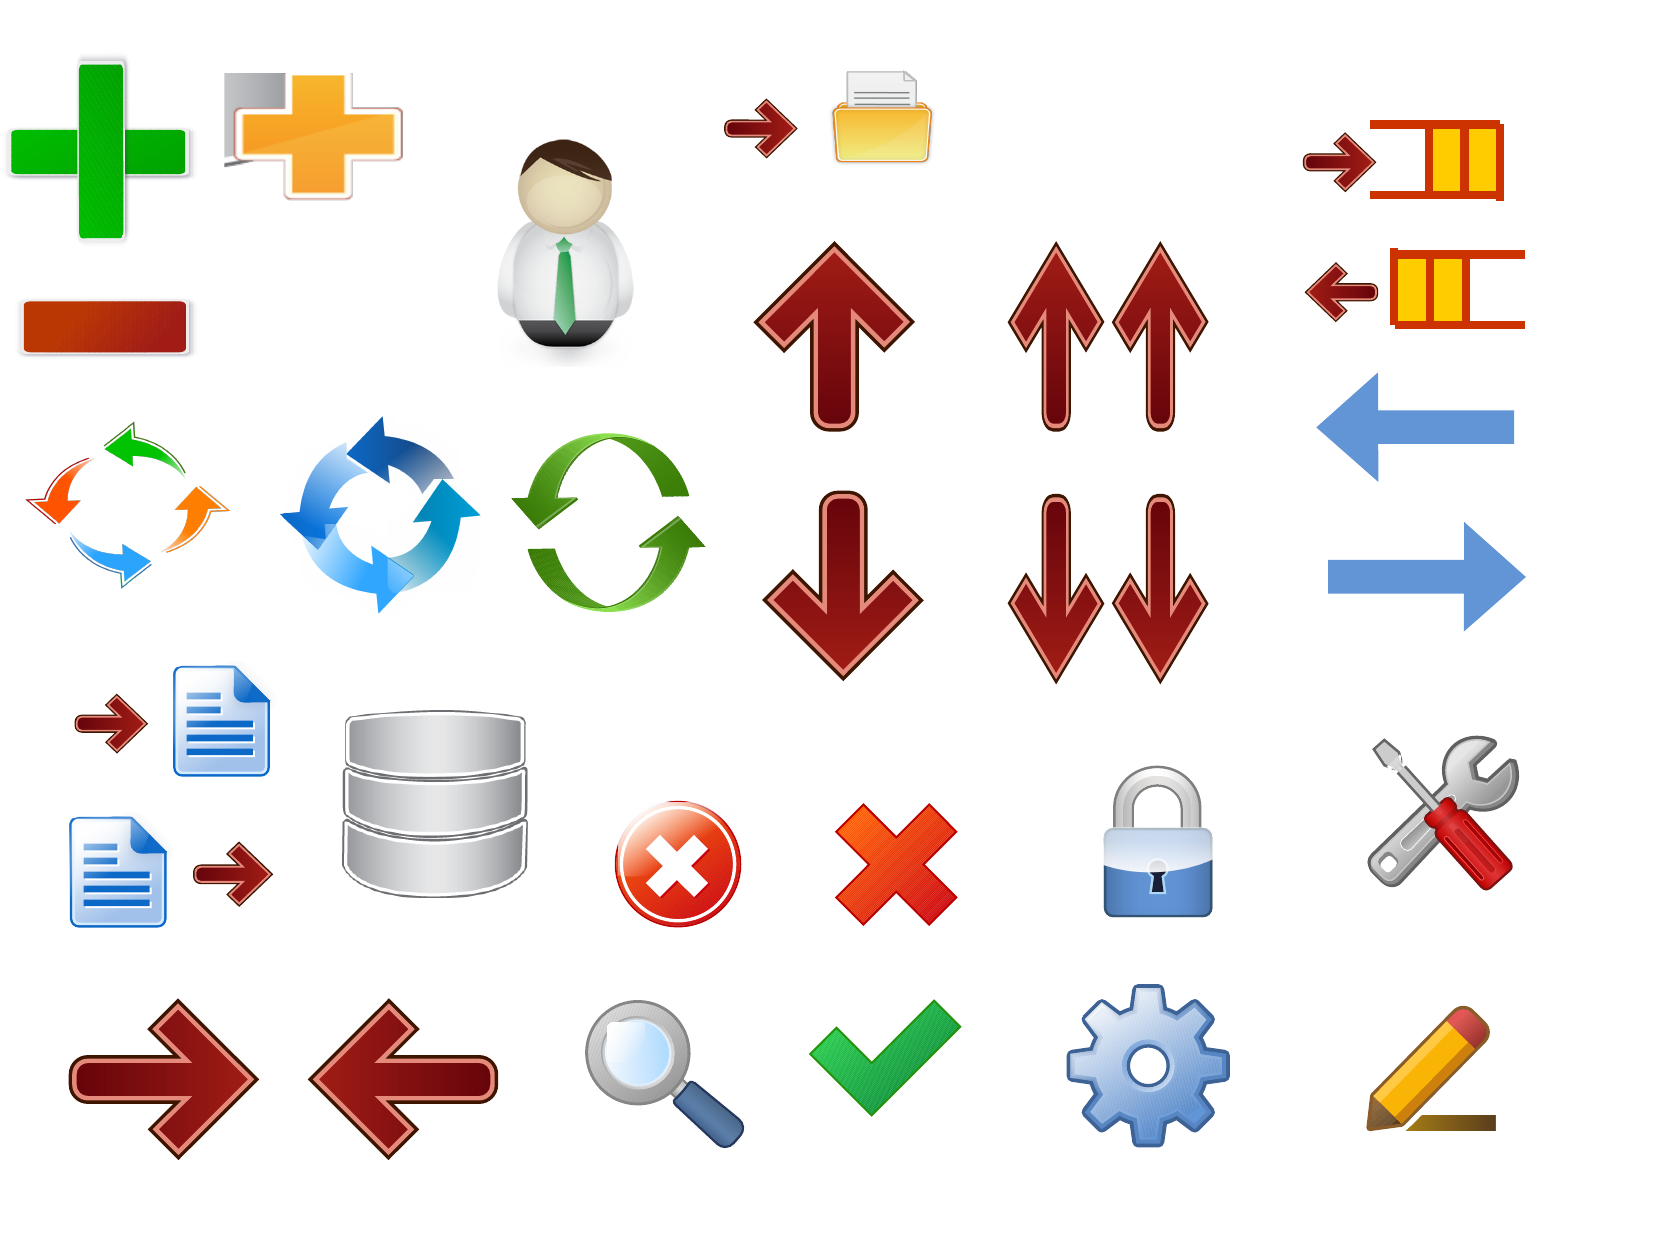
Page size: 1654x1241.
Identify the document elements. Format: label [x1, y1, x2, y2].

picture [342, 710, 528, 898]
picture [1003, 232, 1213, 442]
picture [779, 760, 1000, 1158]
picture [275, 413, 485, 615]
picture [481, 127, 650, 367]
picture [1301, 259, 1382, 325]
picture [755, 480, 931, 690]
text_box [1433, 129, 1460, 191]
picture [1311, 366, 1520, 489]
picture [1299, 129, 1380, 195]
picture [1074, 749, 1242, 934]
picture [1003, 484, 1213, 693]
picture [1322, 515, 1532, 638]
picture [570, 980, 756, 1166]
picture [56, 812, 178, 934]
picture [59, 992, 268, 1167]
text_box [1469, 129, 1496, 191]
text_box [1434, 259, 1462, 321]
text_box [1398, 259, 1426, 321]
picture [747, 232, 922, 442]
picture [188, 838, 277, 910]
picture [720, 96, 801, 161]
picture [1358, 729, 1527, 898]
picture [826, 70, 938, 168]
picture [70, 691, 152, 756]
picture [224, 73, 433, 225]
picture [11, 295, 206, 364]
picture [1043, 960, 1252, 1170]
picture [23, 419, 232, 591]
picture [501, 425, 710, 620]
picture [299, 992, 508, 1167]
picture [1345, 979, 1524, 1158]
picture [589, 766, 768, 945]
picture [0, 41, 209, 250]
picture [159, 661, 281, 783]
